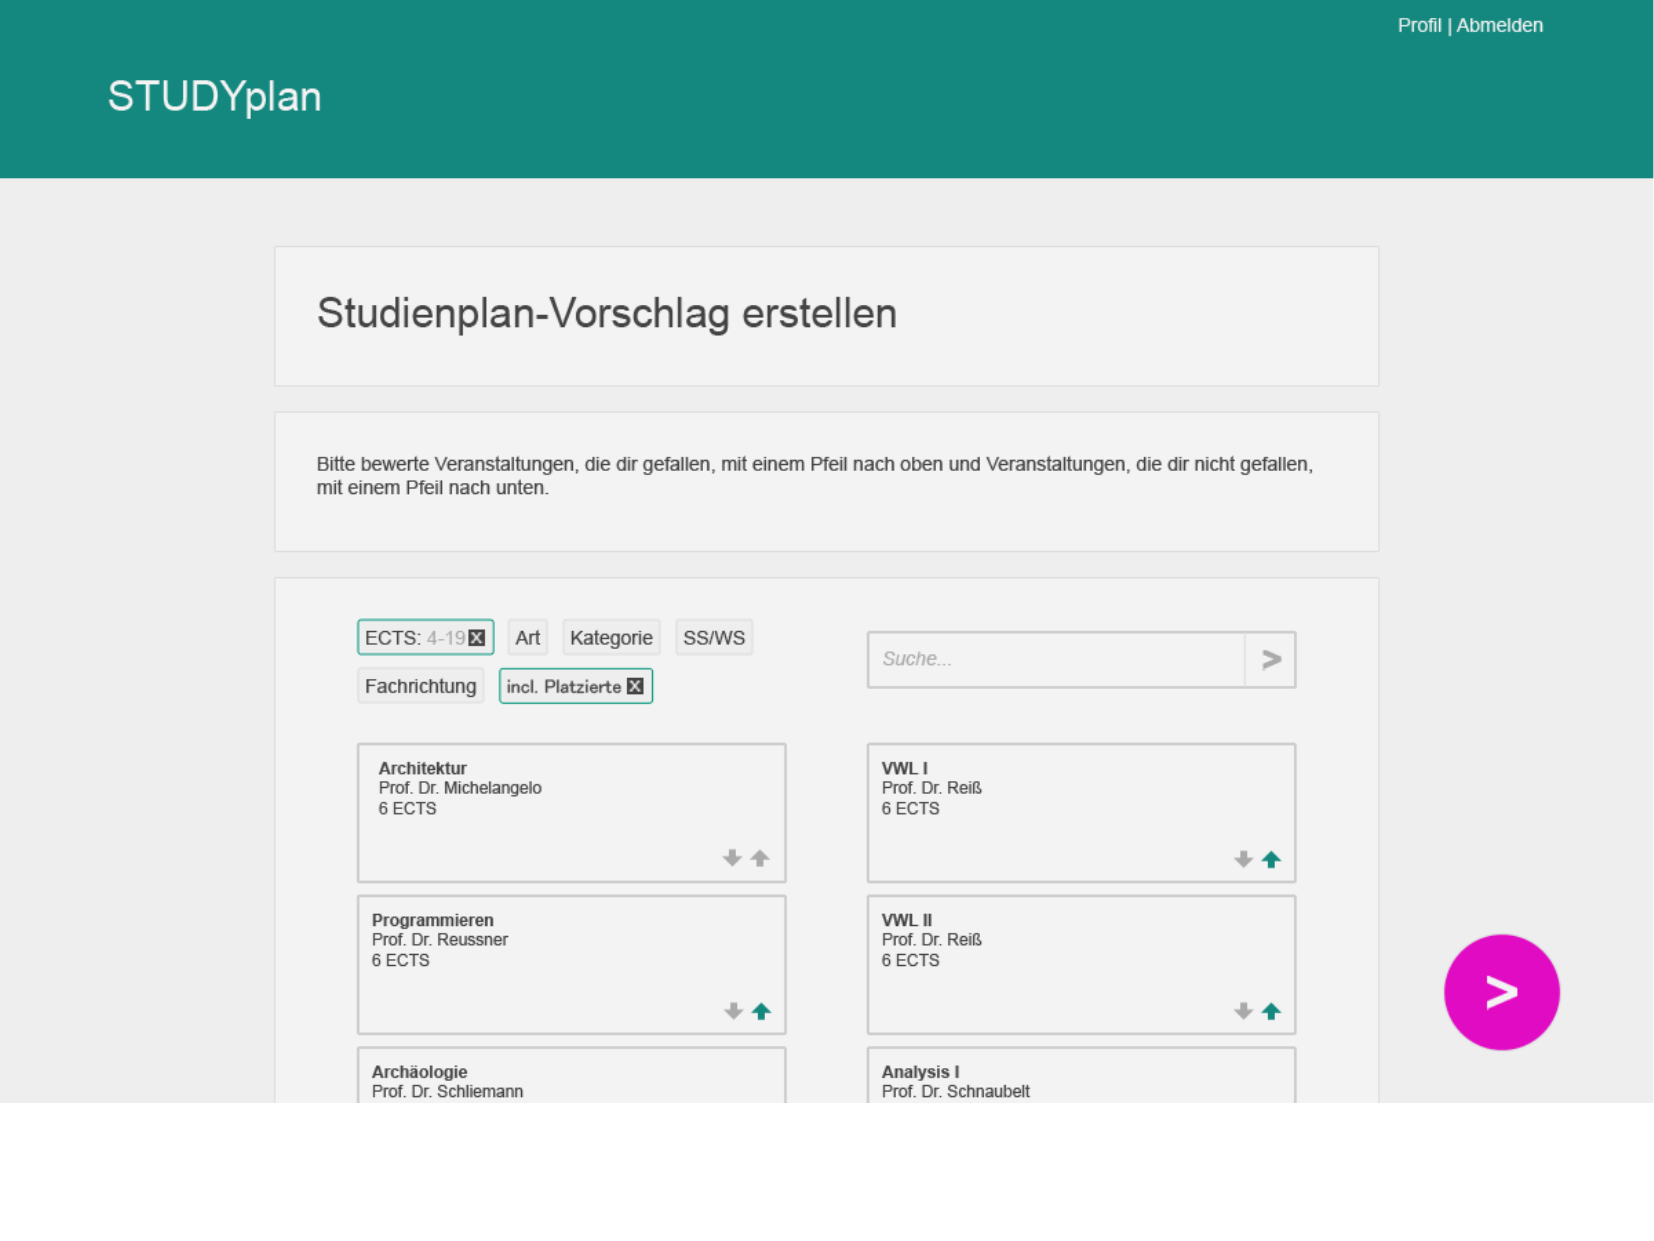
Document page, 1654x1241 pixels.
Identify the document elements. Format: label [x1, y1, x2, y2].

picture [0, 0, 1654, 1103]
